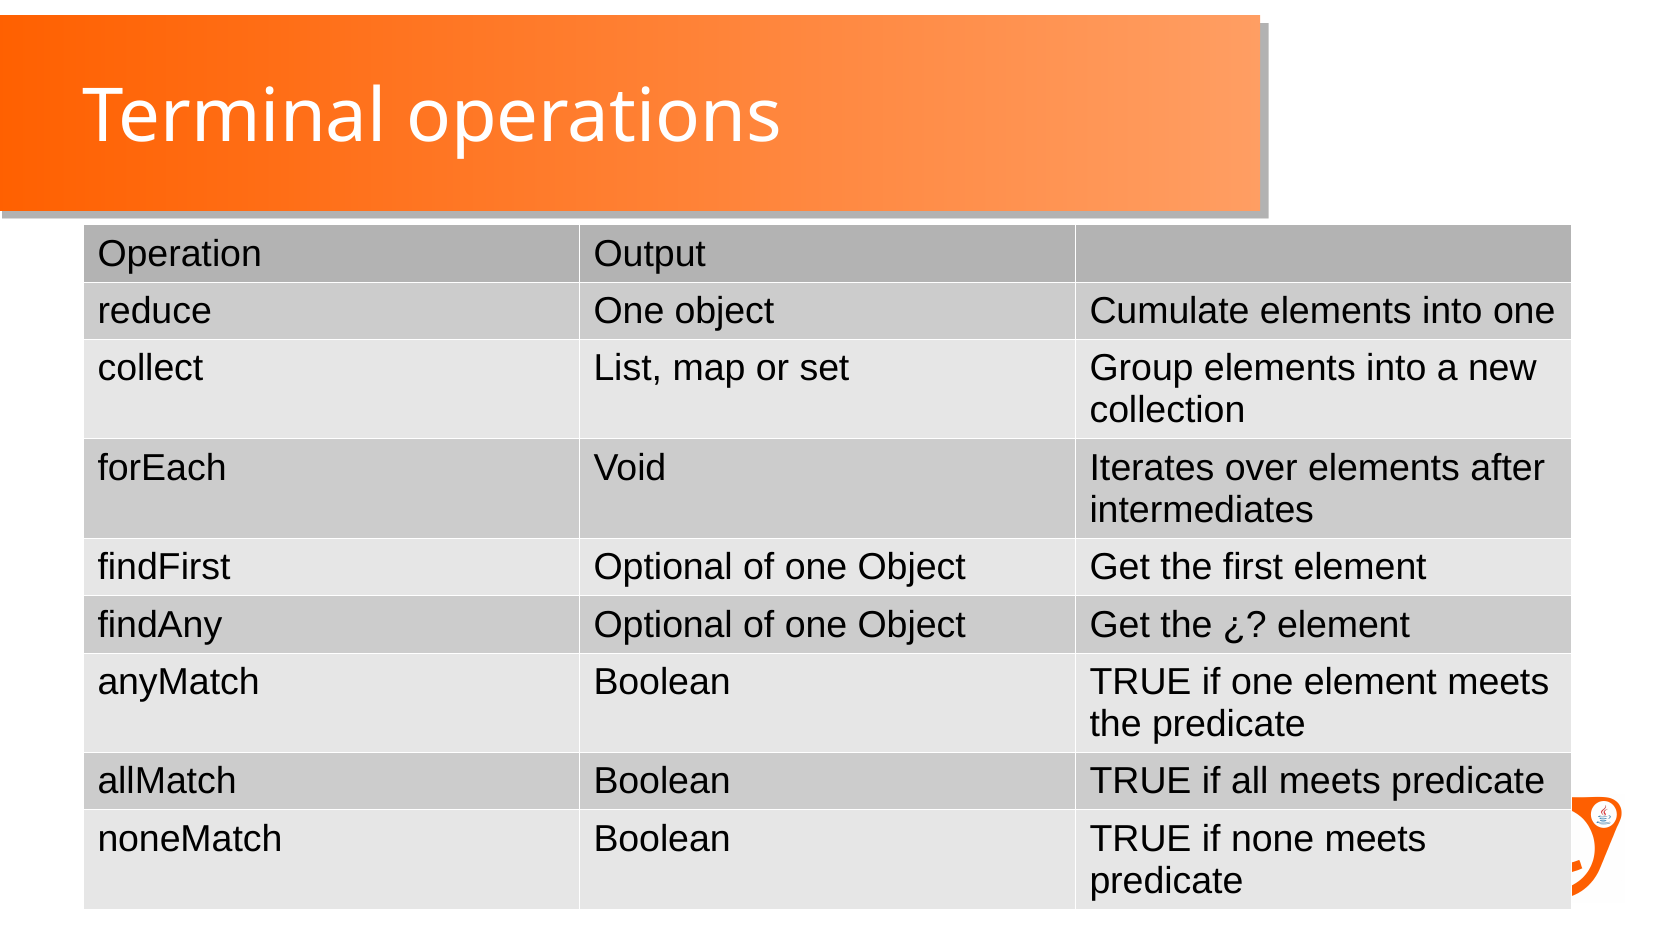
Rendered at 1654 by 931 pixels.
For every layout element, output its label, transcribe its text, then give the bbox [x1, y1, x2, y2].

table_cell Void [580, 439, 1075, 538]
table_cell allMatch [84, 753, 579, 809]
table_cell noneMatch [84, 810, 579, 909]
table_cell Group elements into a new collection [1076, 340, 1571, 438]
table_cell Iterates over elements after intermediates [1076, 439, 1571, 538]
table_cell Boolean [580, 654, 1075, 752]
table_cell Boolean [580, 810, 1075, 909]
table_cell findAny [84, 596, 579, 653]
table_cell TRUE if none meets predicate [1076, 810, 1571, 909]
table_cell anyMatch [84, 654, 579, 752]
table_cell Cumulate elements into one [1076, 283, 1571, 339]
table_header Output [580, 225, 1075, 282]
table_header [1076, 225, 1571, 282]
table_cell collect [84, 340, 579, 438]
table_cell Get the ¿? element [1076, 596, 1571, 653]
table_cell reduce [84, 283, 579, 339]
table_cell Optional of one Object [580, 539, 1075, 595]
picture [1572, 794, 1625, 903]
table_cell One object [580, 283, 1075, 339]
title Terminal operations [82, 35, 1235, 189]
table_cell findFirst [84, 539, 579, 595]
table_cell Get the first element [1076, 539, 1571, 595]
table_cell forEach [84, 439, 579, 538]
table_cell Optional of one Object [580, 596, 1075, 653]
table_cell Boolean [580, 753, 1075, 809]
table_cell TRUE if one element meets the predicate [1076, 654, 1571, 752]
table_cell List, map or set [580, 340, 1075, 438]
table_cell TRUE if all meets predicate [1076, 753, 1571, 809]
table_header Operation [84, 225, 579, 282]
